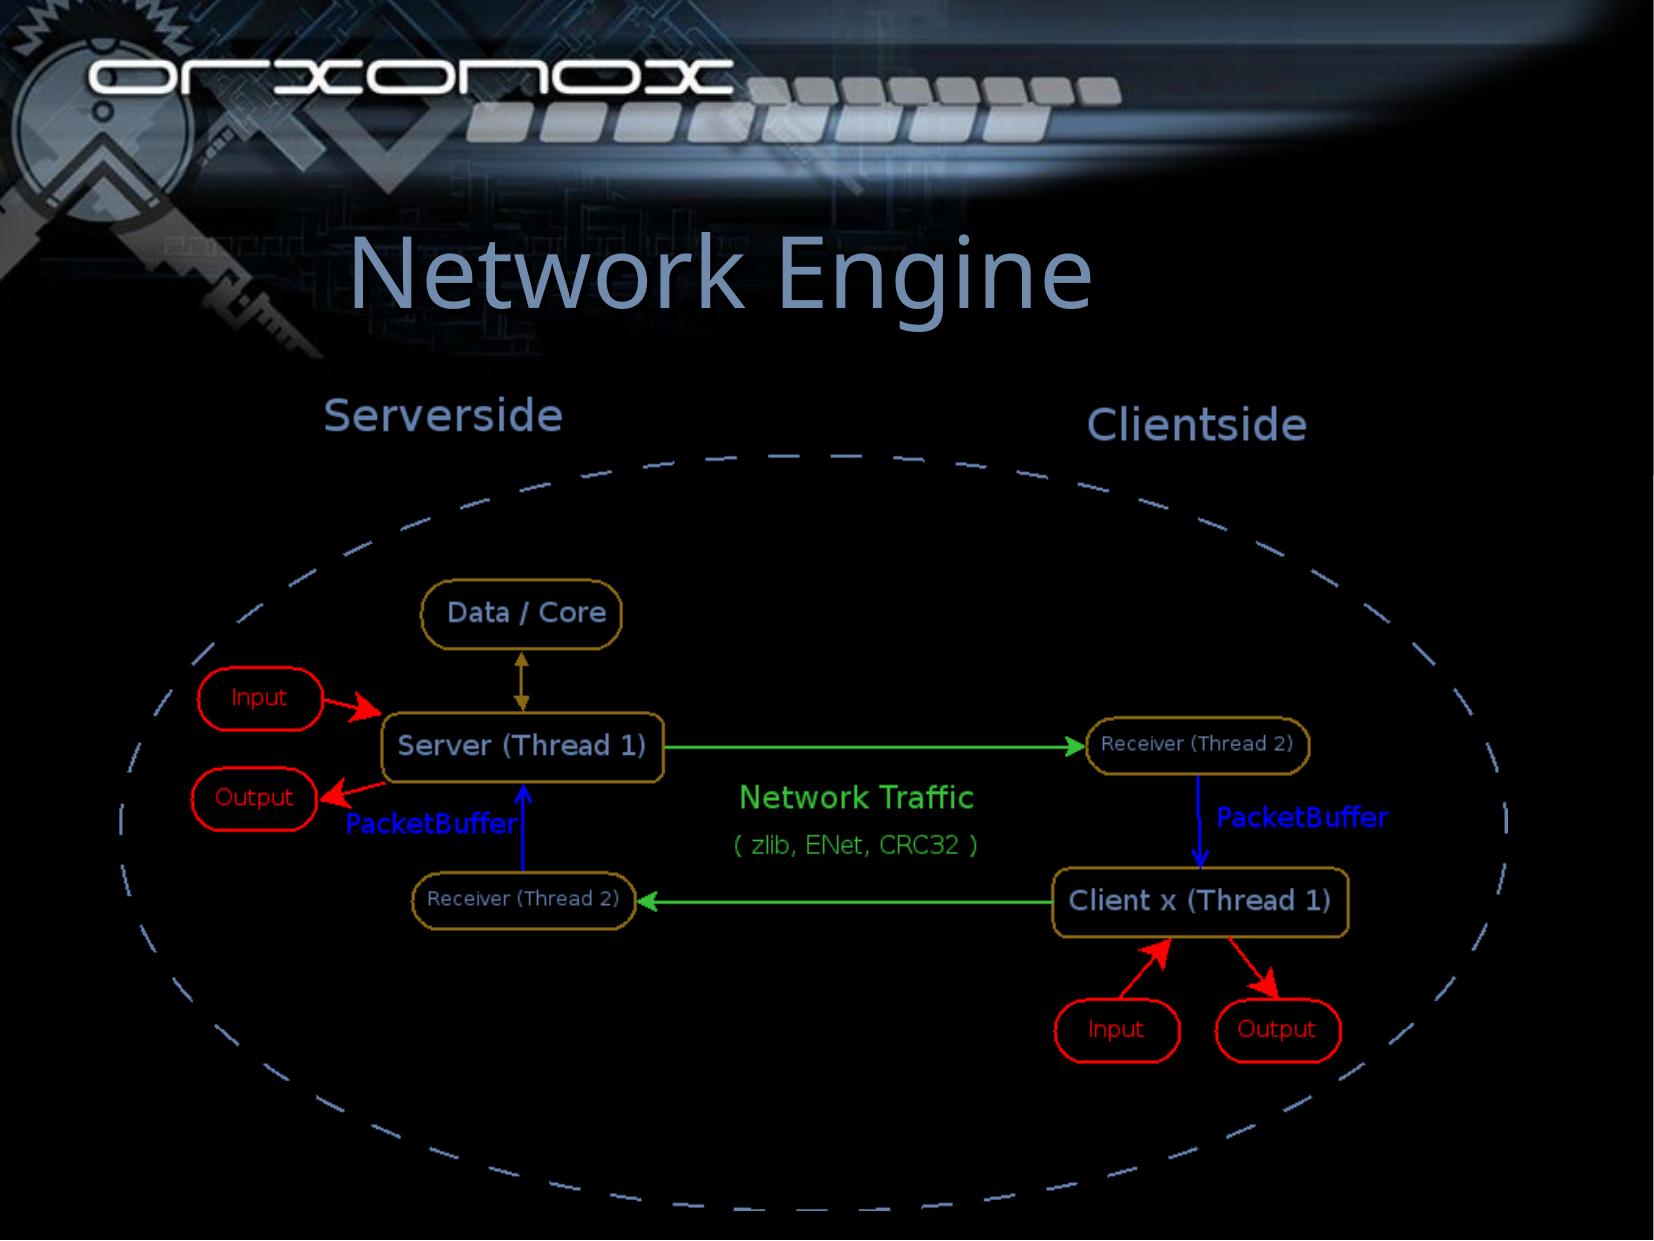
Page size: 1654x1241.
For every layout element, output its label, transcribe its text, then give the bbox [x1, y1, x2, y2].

text_box Network Engine [330, 194, 1306, 322]
picture [0, 0, 1654, 1211]
